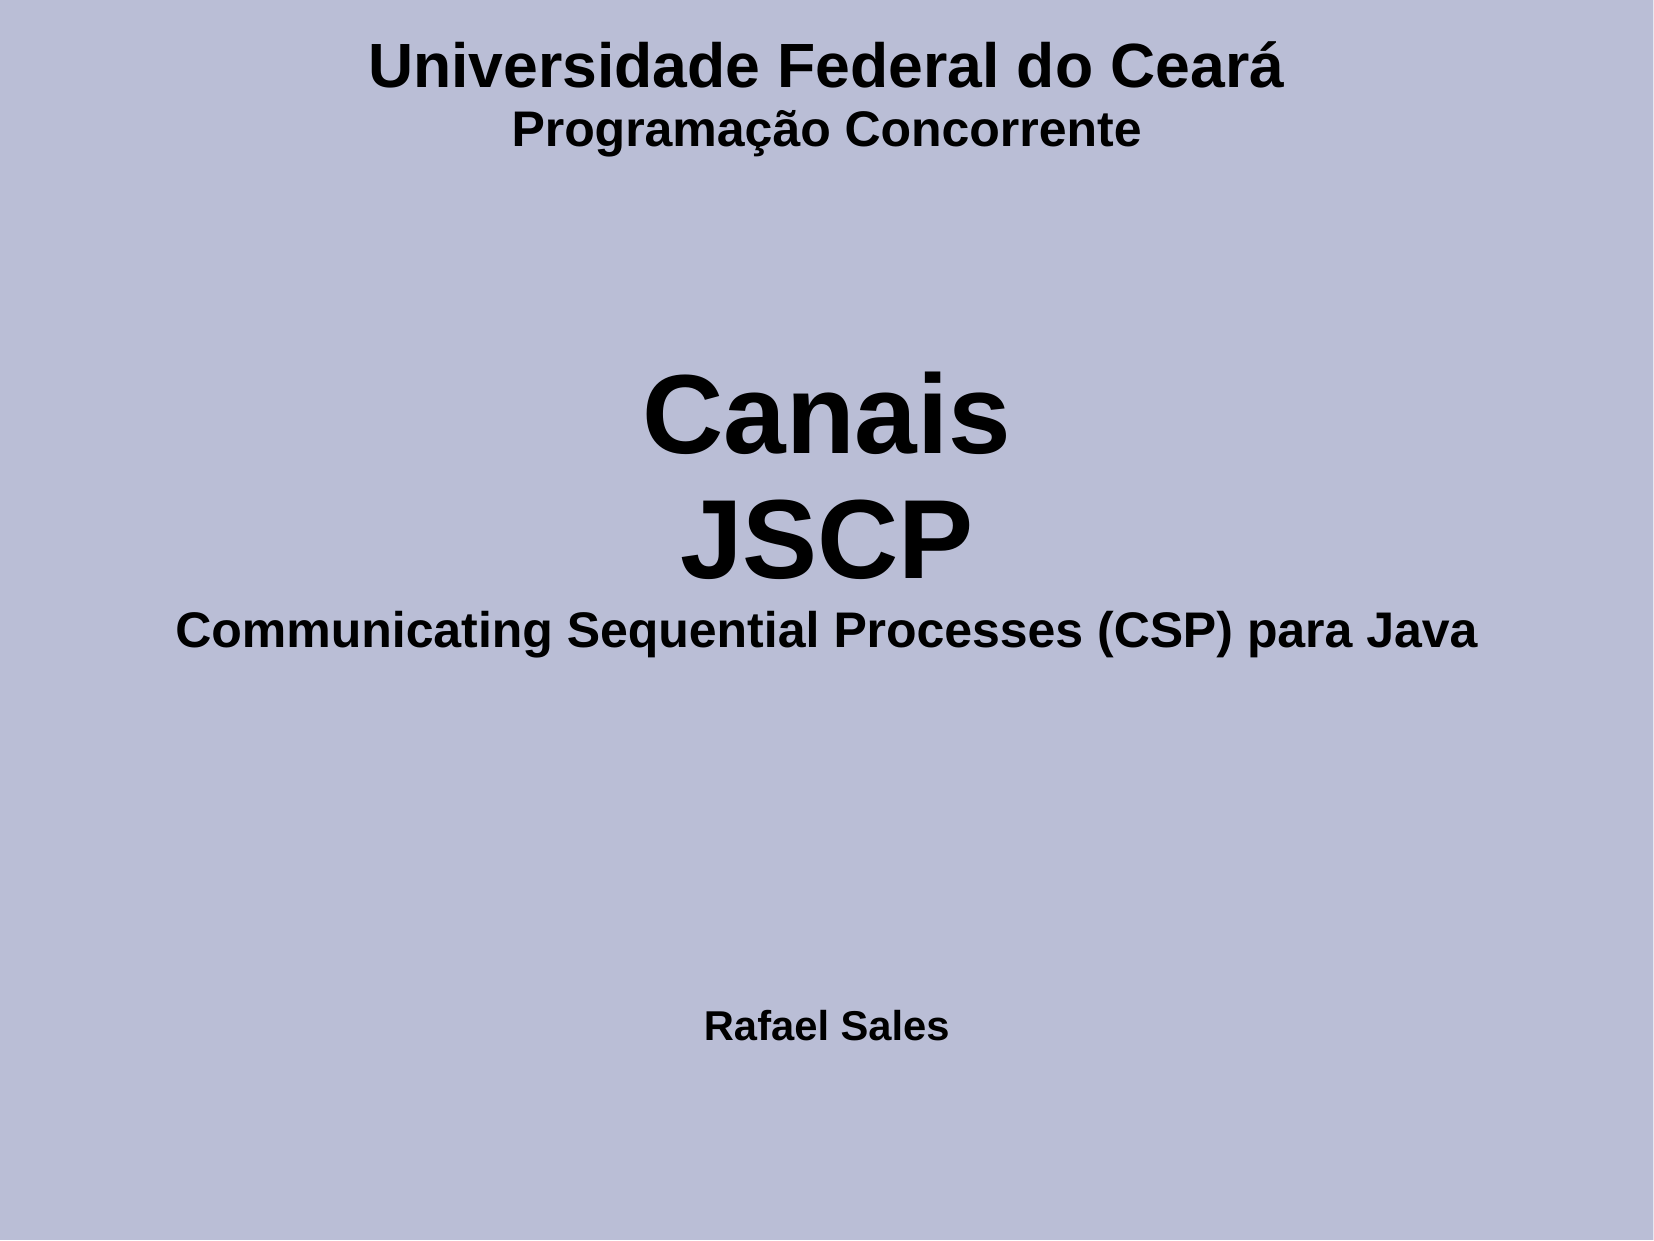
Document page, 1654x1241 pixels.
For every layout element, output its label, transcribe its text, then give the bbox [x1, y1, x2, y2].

text_box Universidade Federal do Ceará Programação Concorrente Canais JSCP Communicating Sequential Processes (CSP) para Java Rafael Sales [0, 23, 1654, 1216]
